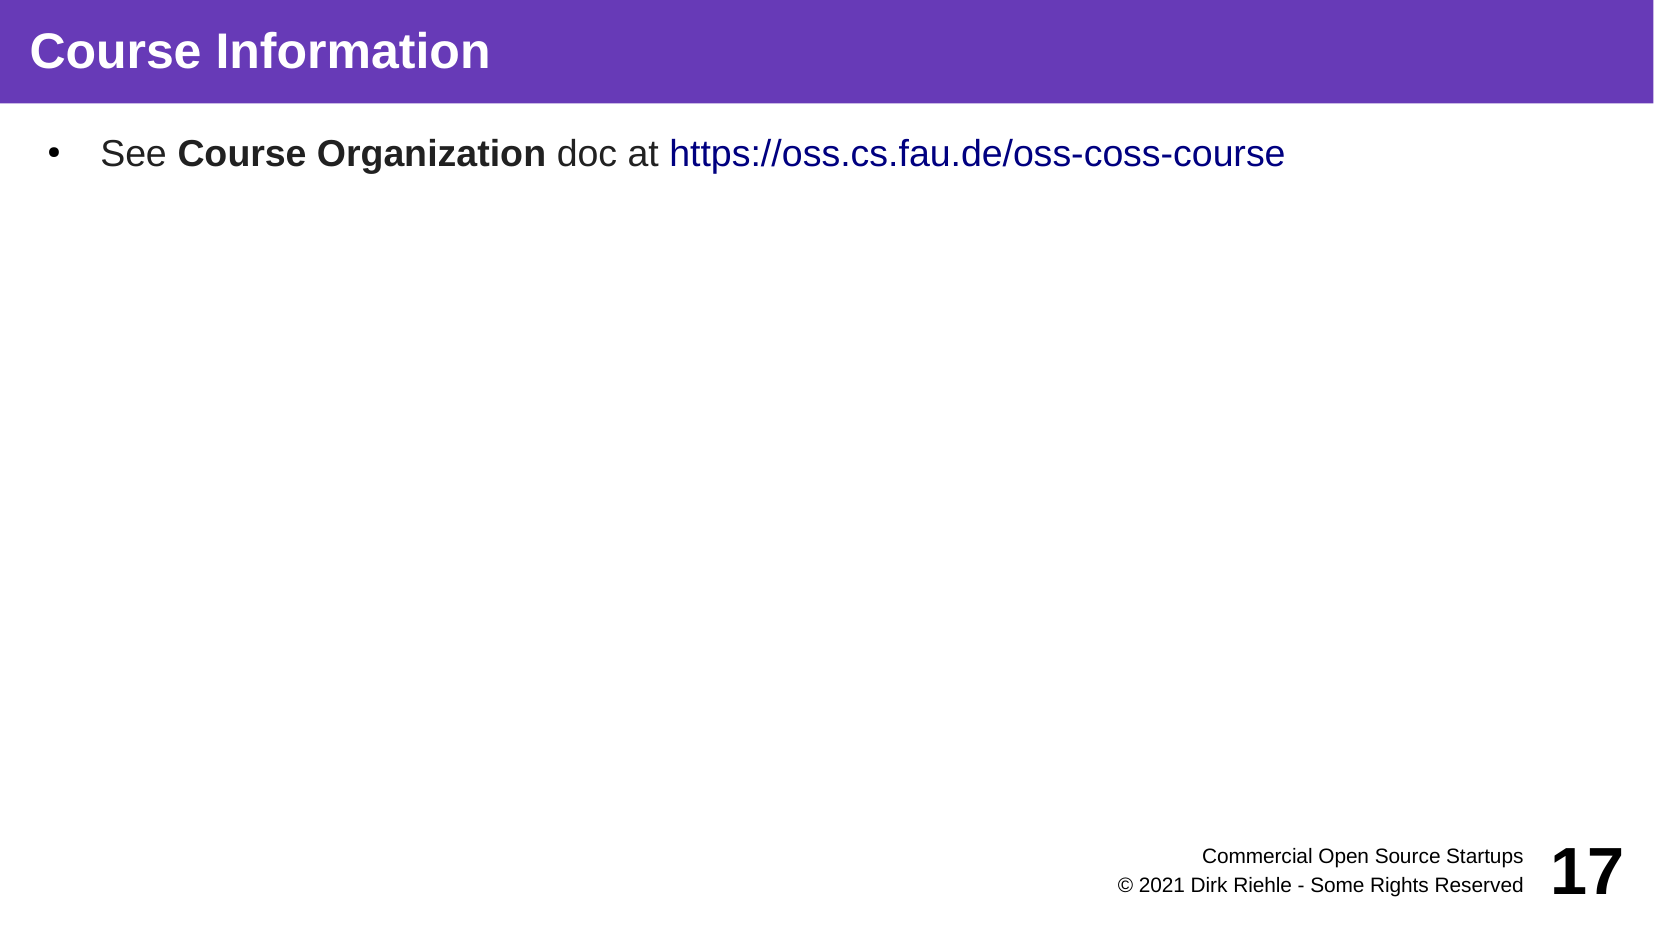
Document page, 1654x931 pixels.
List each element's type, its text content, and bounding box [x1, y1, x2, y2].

title Course Information [0, 0, 1654, 104]
list See Course Organization doc at https://oss.cs.fau.de/oss-coss-course [29, 132, 1625, 813]
